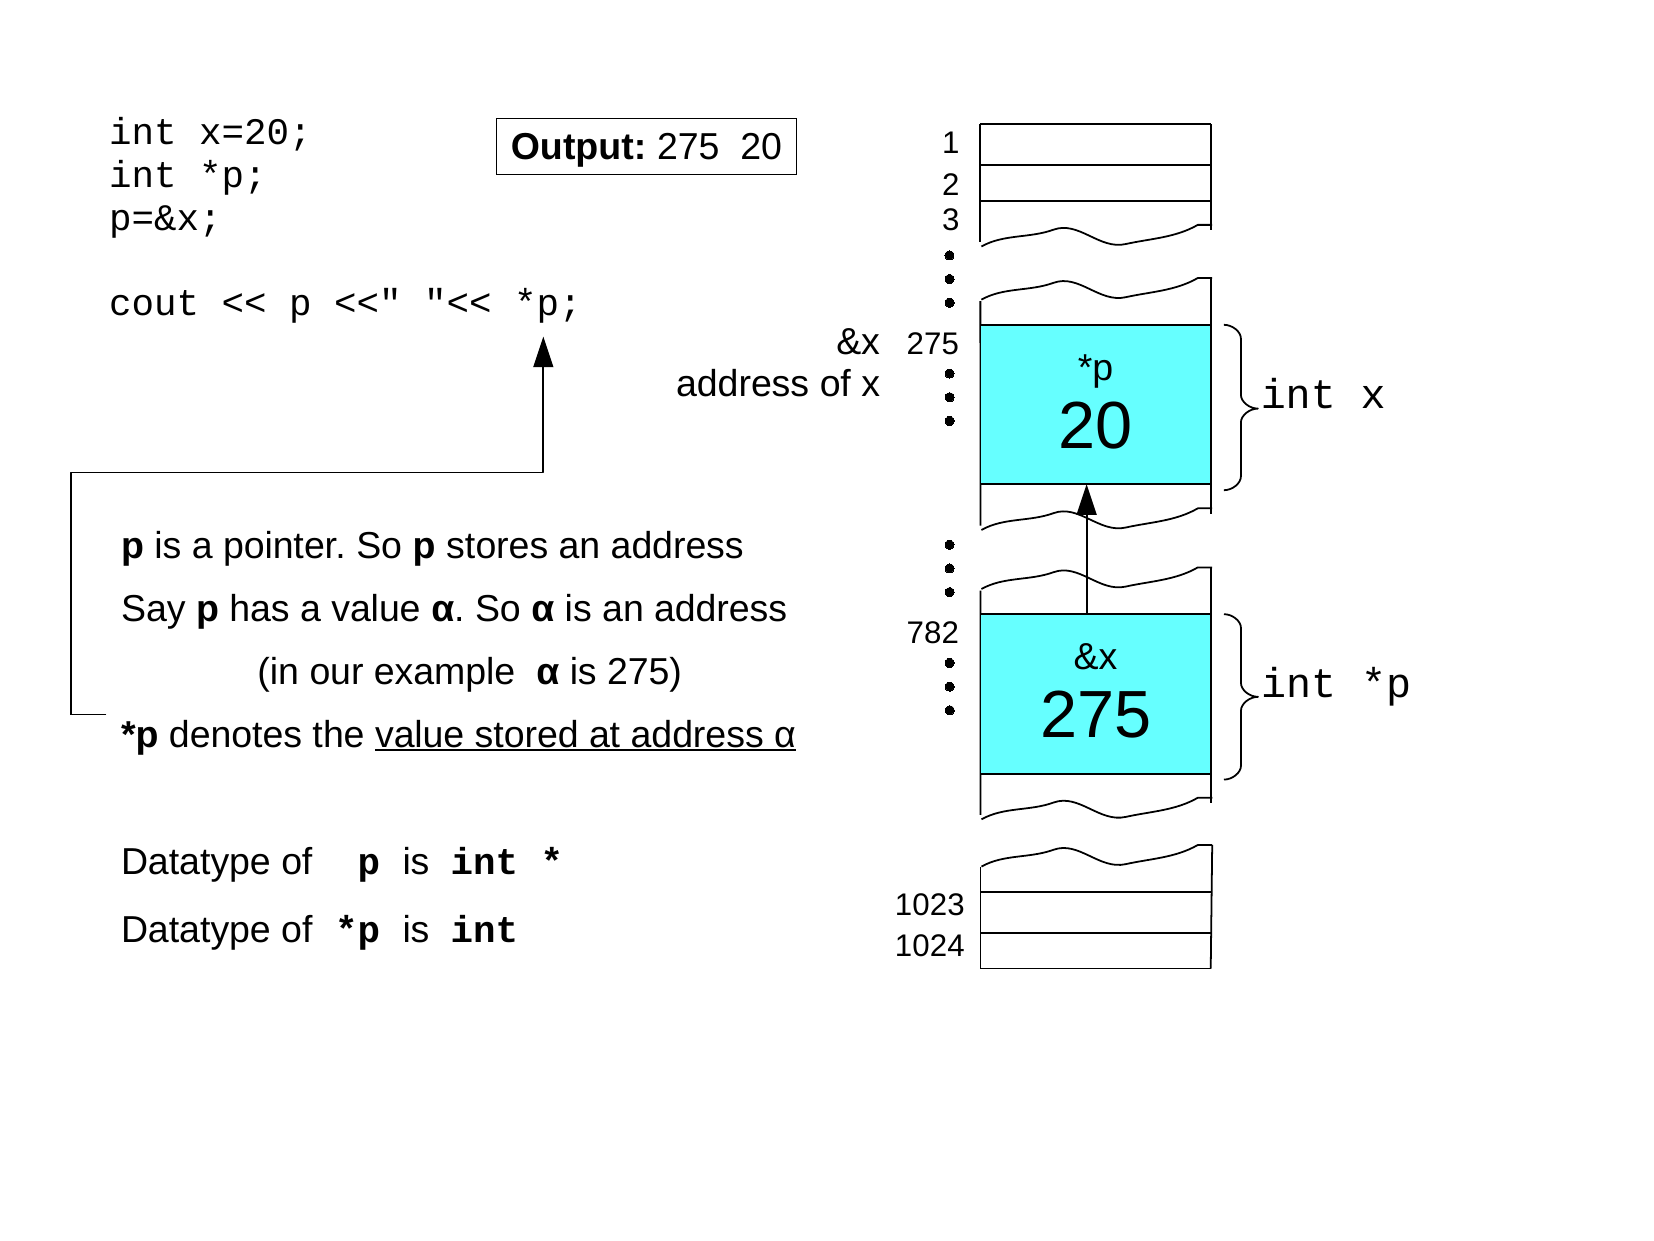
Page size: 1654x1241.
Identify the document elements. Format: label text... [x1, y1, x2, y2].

text_box 1023 [880, 879, 980, 921]
text_box [945, 274, 955, 284]
text_box 1 [927, 118, 975, 159]
text_box [945, 392, 955, 402]
text_box 2 [927, 159, 975, 194]
text_box [945, 563, 955, 573]
text_box &x 275 [980, 614, 1211, 774]
text_box int *p [1246, 655, 1426, 719]
text_box [944, 250, 954, 260]
text_box [945, 587, 955, 597]
text_box [945, 658, 955, 668]
text_box 782 [891, 608, 975, 659]
text_box int x=20; int *p; p=&x; cout << p <<" "<< *p; [94, 106, 597, 335]
text_box 3 [927, 194, 975, 245]
text_box Output: 275 20 [496, 118, 797, 175]
text_box p is a pointer. So p stores an address Say p has a value α. So α is an address (in our example α is 275) *p denotes the value stored at address α Datatype of p is int * Datatype of *p is int [106, 496, 812, 942]
text_box &x address of x [661, 312, 898, 412]
text_box [945, 705, 955, 715]
text_box int x [1246, 366, 1401, 429]
text_box [945, 416, 955, 426]
text_box [945, 298, 955, 308]
text_box [945, 540, 955, 550]
text_box 275 [898, 318, 974, 369]
text_box 1024 [880, 921, 980, 972]
text_box *p 20 [980, 324, 1211, 485]
text_box [945, 369, 955, 379]
text_box [945, 682, 955, 692]
